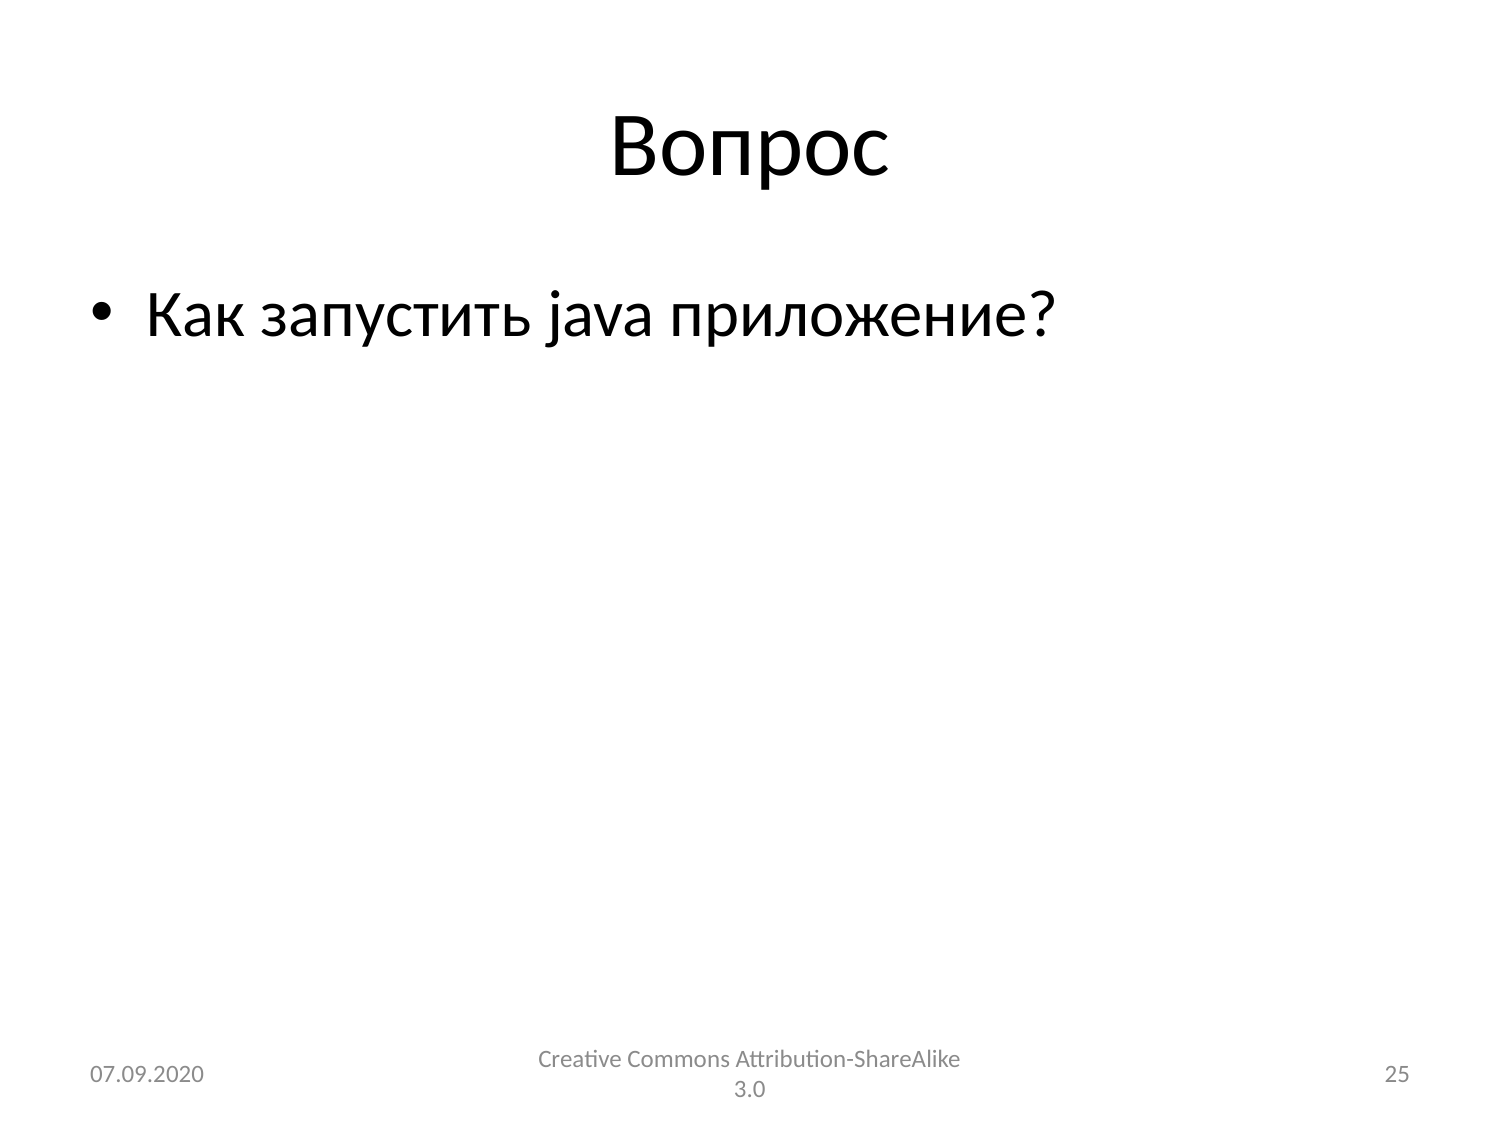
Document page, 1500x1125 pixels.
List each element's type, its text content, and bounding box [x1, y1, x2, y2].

list Как запустить java приложение? [75, 262, 1425, 1005]
slide_number <number> [1074, 1042, 1425, 1103]
title Вопрос [75, 45, 1425, 233]
footer Creative Commons Attribution-ShareAlike 3.0 [512, 1042, 988, 1103]
